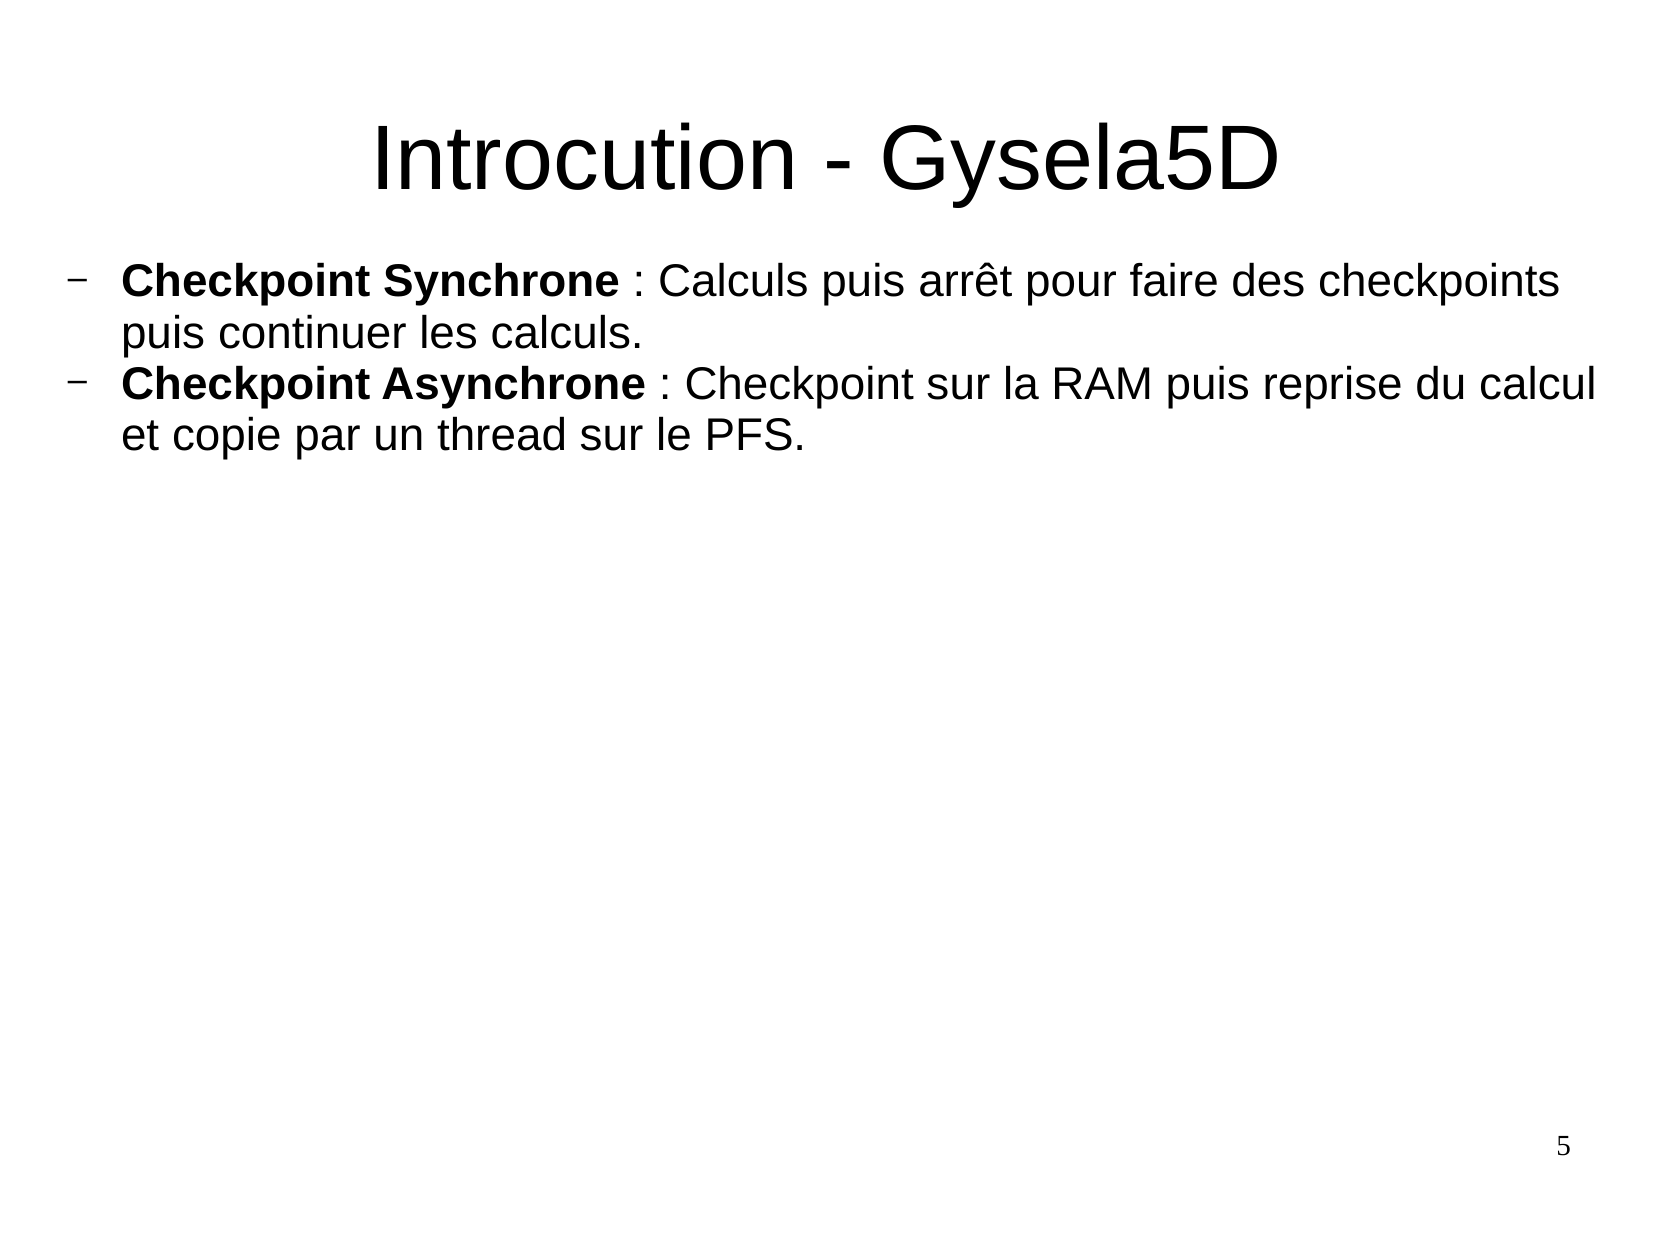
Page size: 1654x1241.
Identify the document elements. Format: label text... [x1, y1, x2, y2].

title Introcution - Gysela5D [82, 49, 1571, 248]
text_box Checkpoint Synchrone : Calculs puis arrêt pour faire des checkpoints puis continuer les calculs. Checkpoint Asynchrone : Checkpoint sur la RAM puis reprise du calcul et copie par un thread sur le PFS. [0, 248, 1645, 547]
